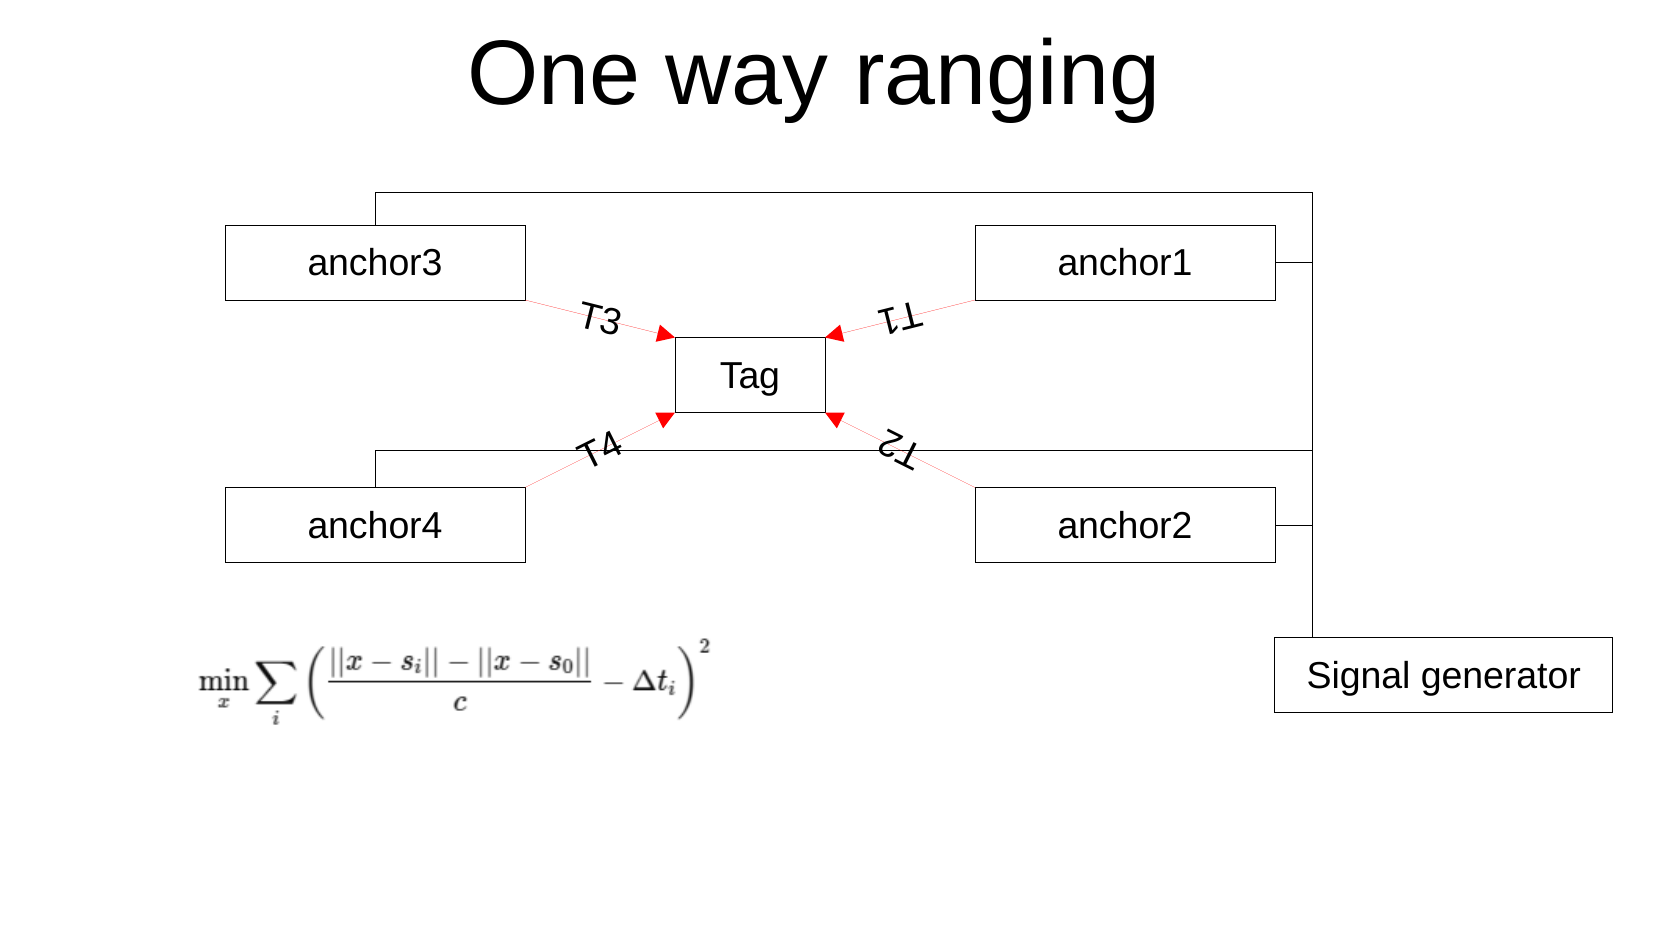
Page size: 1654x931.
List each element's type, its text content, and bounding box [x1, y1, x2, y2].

text_box anchor3 [225, 225, 526, 301]
picture [75, 606, 826, 751]
text_box anchor2 [975, 487, 1276, 563]
title One way ranging [82, 21, 1571, 124]
text_box anchor4 [225, 487, 526, 563]
text_box anchor1 [975, 225, 1276, 301]
text_box Signal generator [1274, 637, 1613, 713]
text_box Tag [675, 337, 826, 413]
